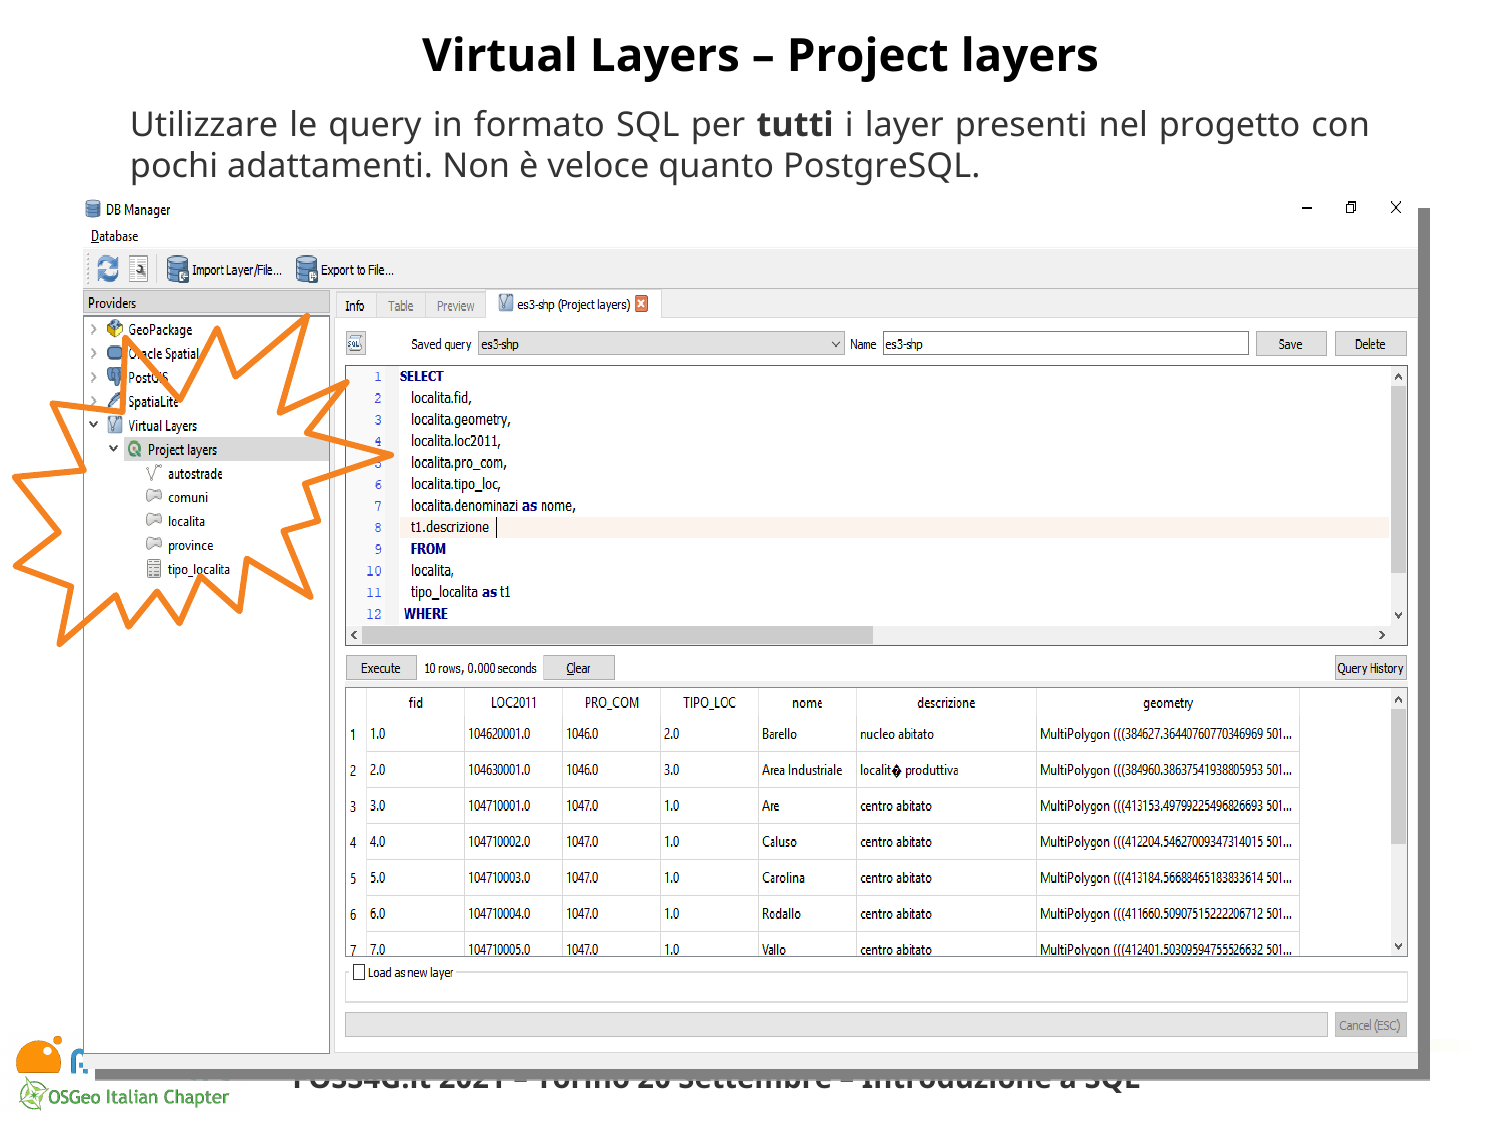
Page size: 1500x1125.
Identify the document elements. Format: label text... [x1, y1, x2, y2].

text_box Utilizzare le query in formato SQL per tutti i layer presenti nel progetto con pochi adattamenti. Non è veloce quanto PostgreSQL. [70, 94, 1430, 192]
picture [2, 196, 1418, 1118]
title Virtual Layers – Project layers [21, 26, 1500, 82]
picture [83, 327, 378, 619]
